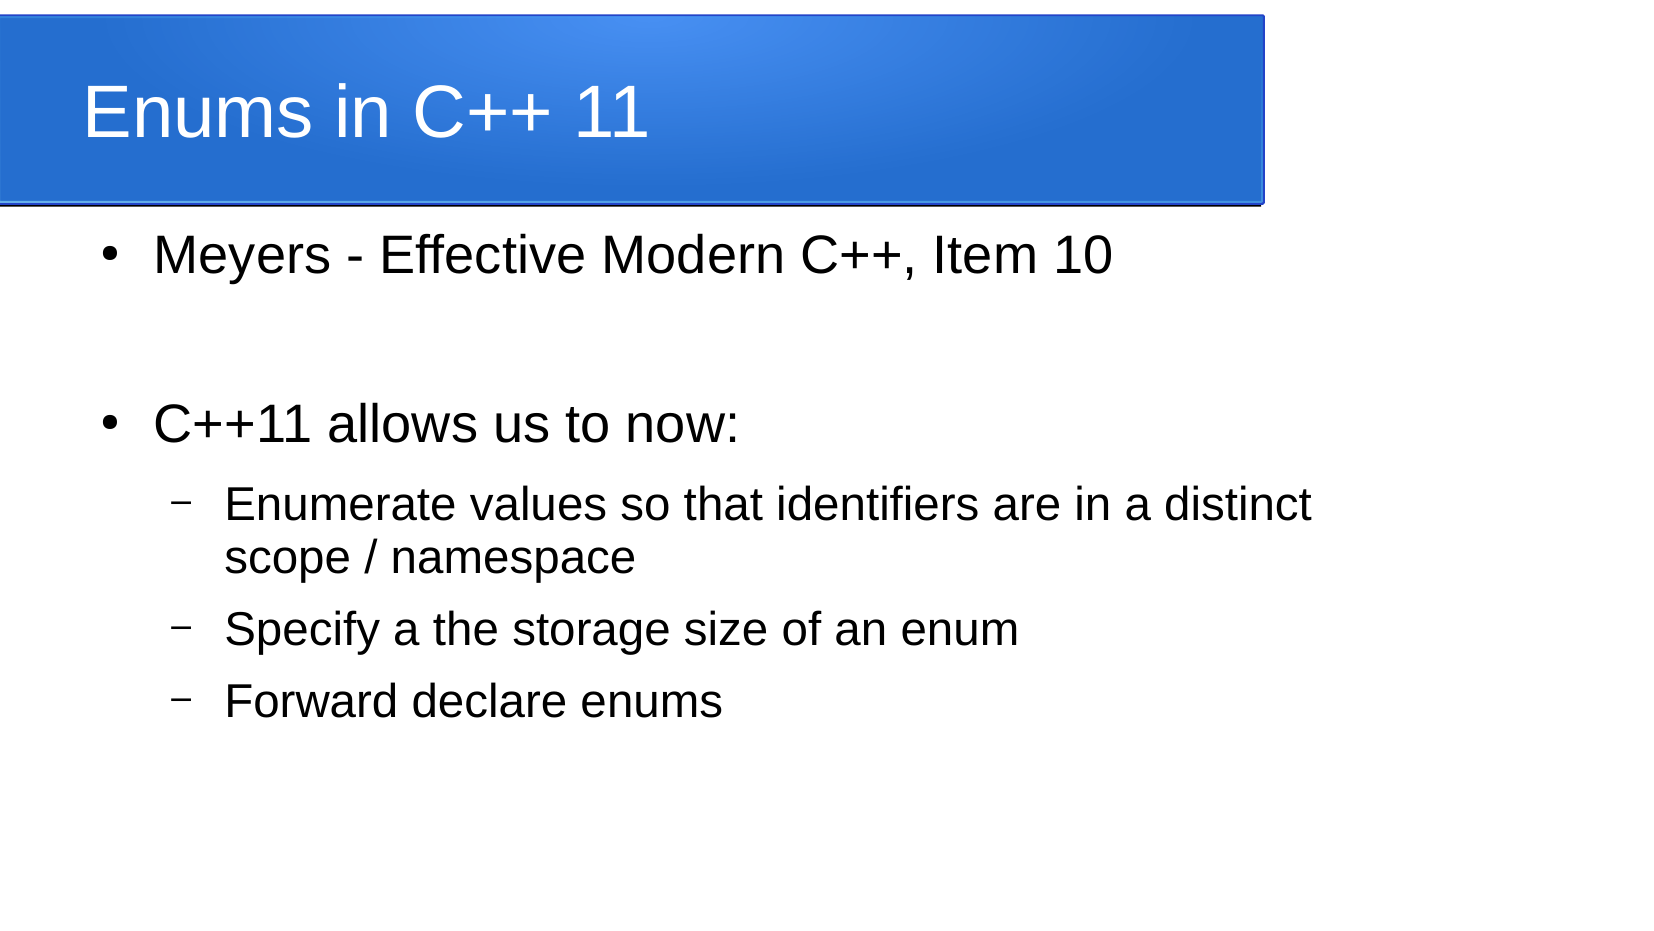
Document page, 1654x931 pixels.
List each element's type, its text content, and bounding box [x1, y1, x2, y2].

title Enums in C++ 11 [82, 35, 1235, 189]
list Meyers - Effective Modern C++, Item 10 C++11 allows us to now: Enumerate values so that identifiers are in a distinct scope / namespace Specify a the storage size of an enum Forward declare enums [82, 224, 1571, 764]
